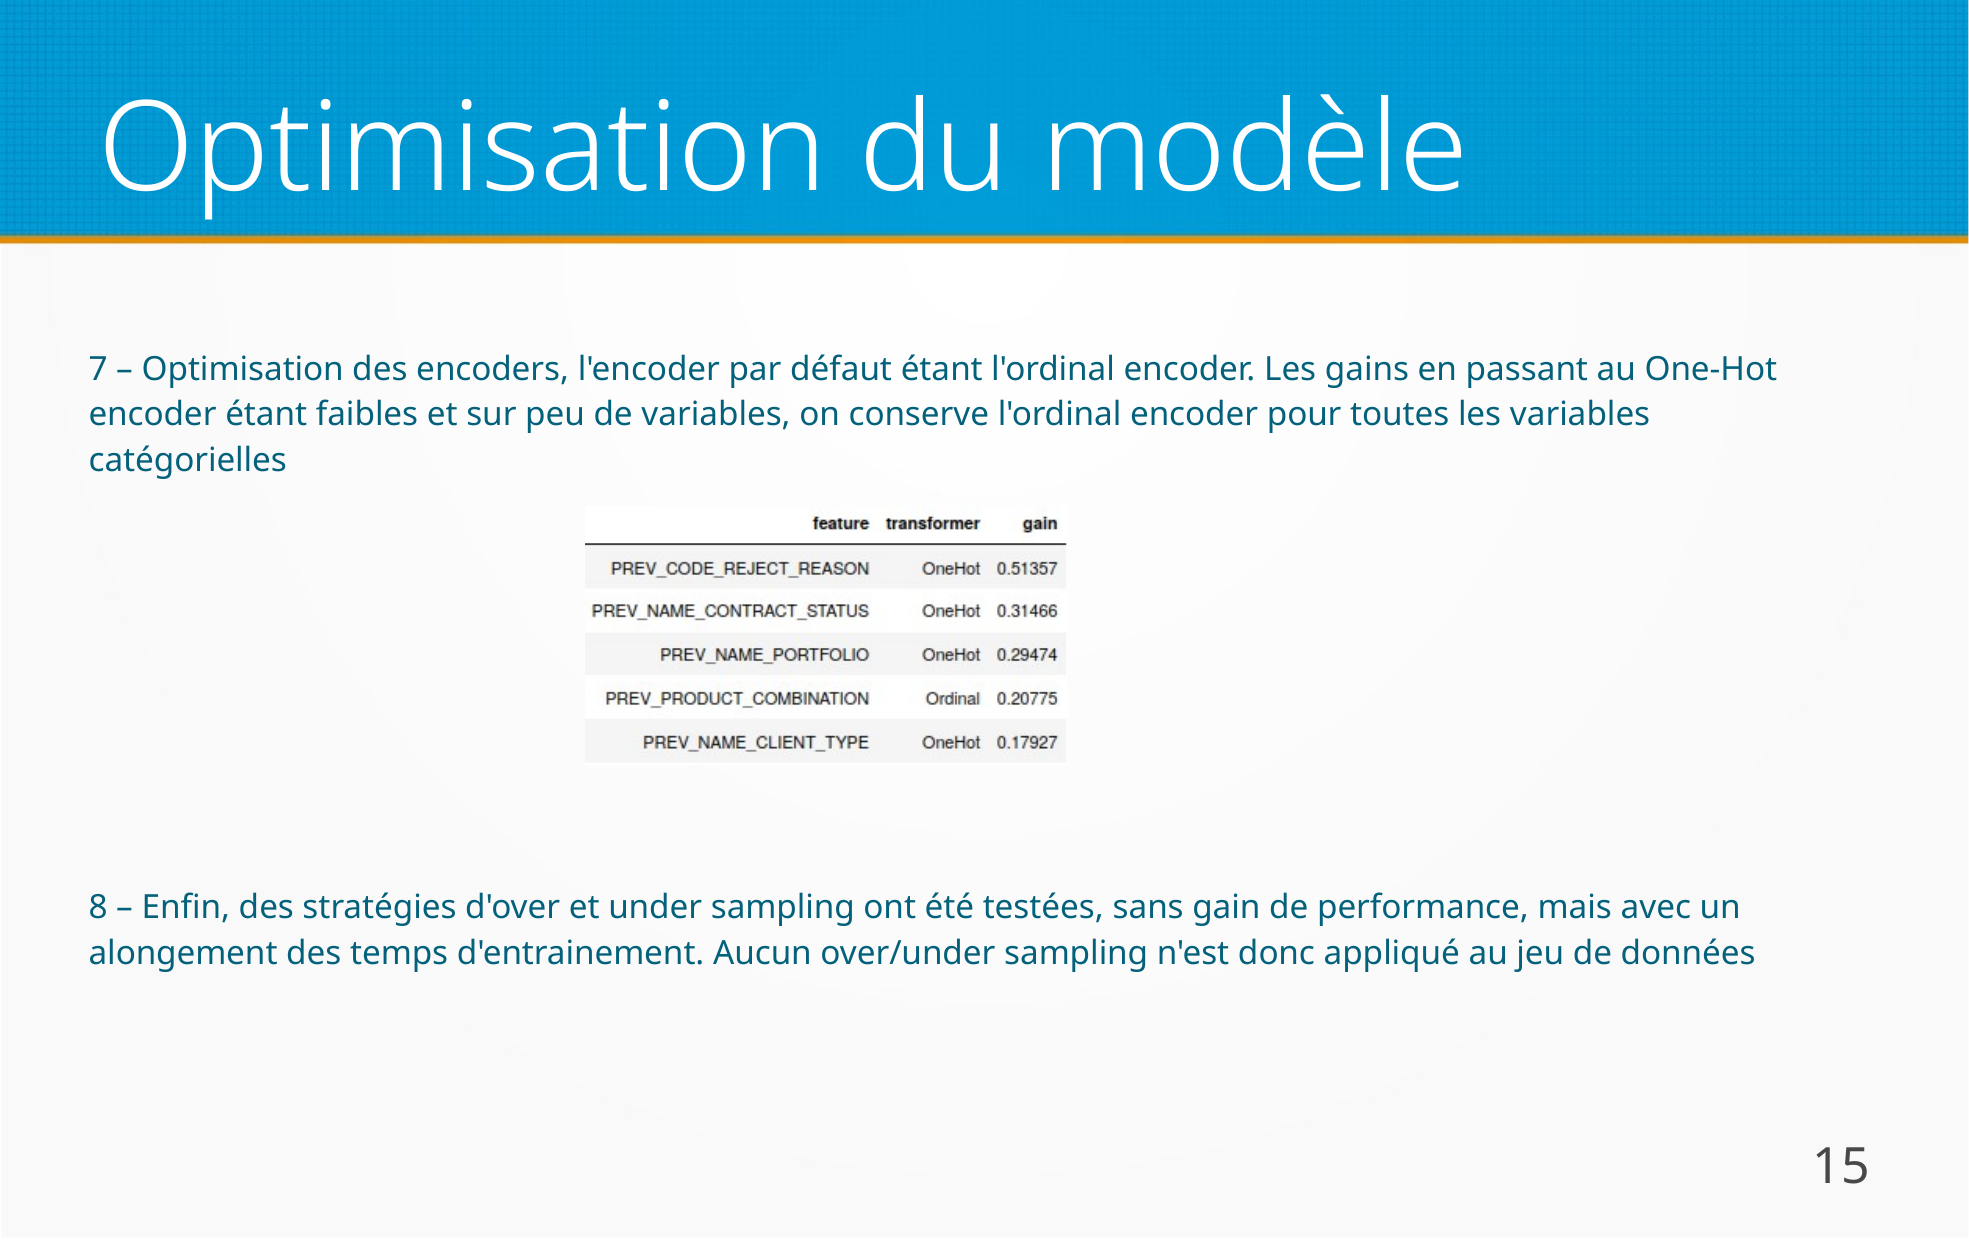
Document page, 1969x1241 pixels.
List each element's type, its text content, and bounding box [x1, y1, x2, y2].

text_box 7 – Optimisation des encoders, l'encoder par défaut étant l'ordinal encoder. Les gains en passant au One-Hot encoder étant faibles et sur peu de variables, on conserve l'ordinal encoder pour toutes les variables catégorielles [82, 352, 1861, 548]
text_box 8 – Enfin, des stratégies d'over et under sampling ont été testées, sans gain de performance, mais avec un alongement des temps d'entrainement. Aucun over/under sampling n'est donc appliqué au jeu de données [82, 844, 1861, 1013]
picture [0, 233, 1969, 1241]
title Optimisation du modèle [98, 19, 1870, 227]
